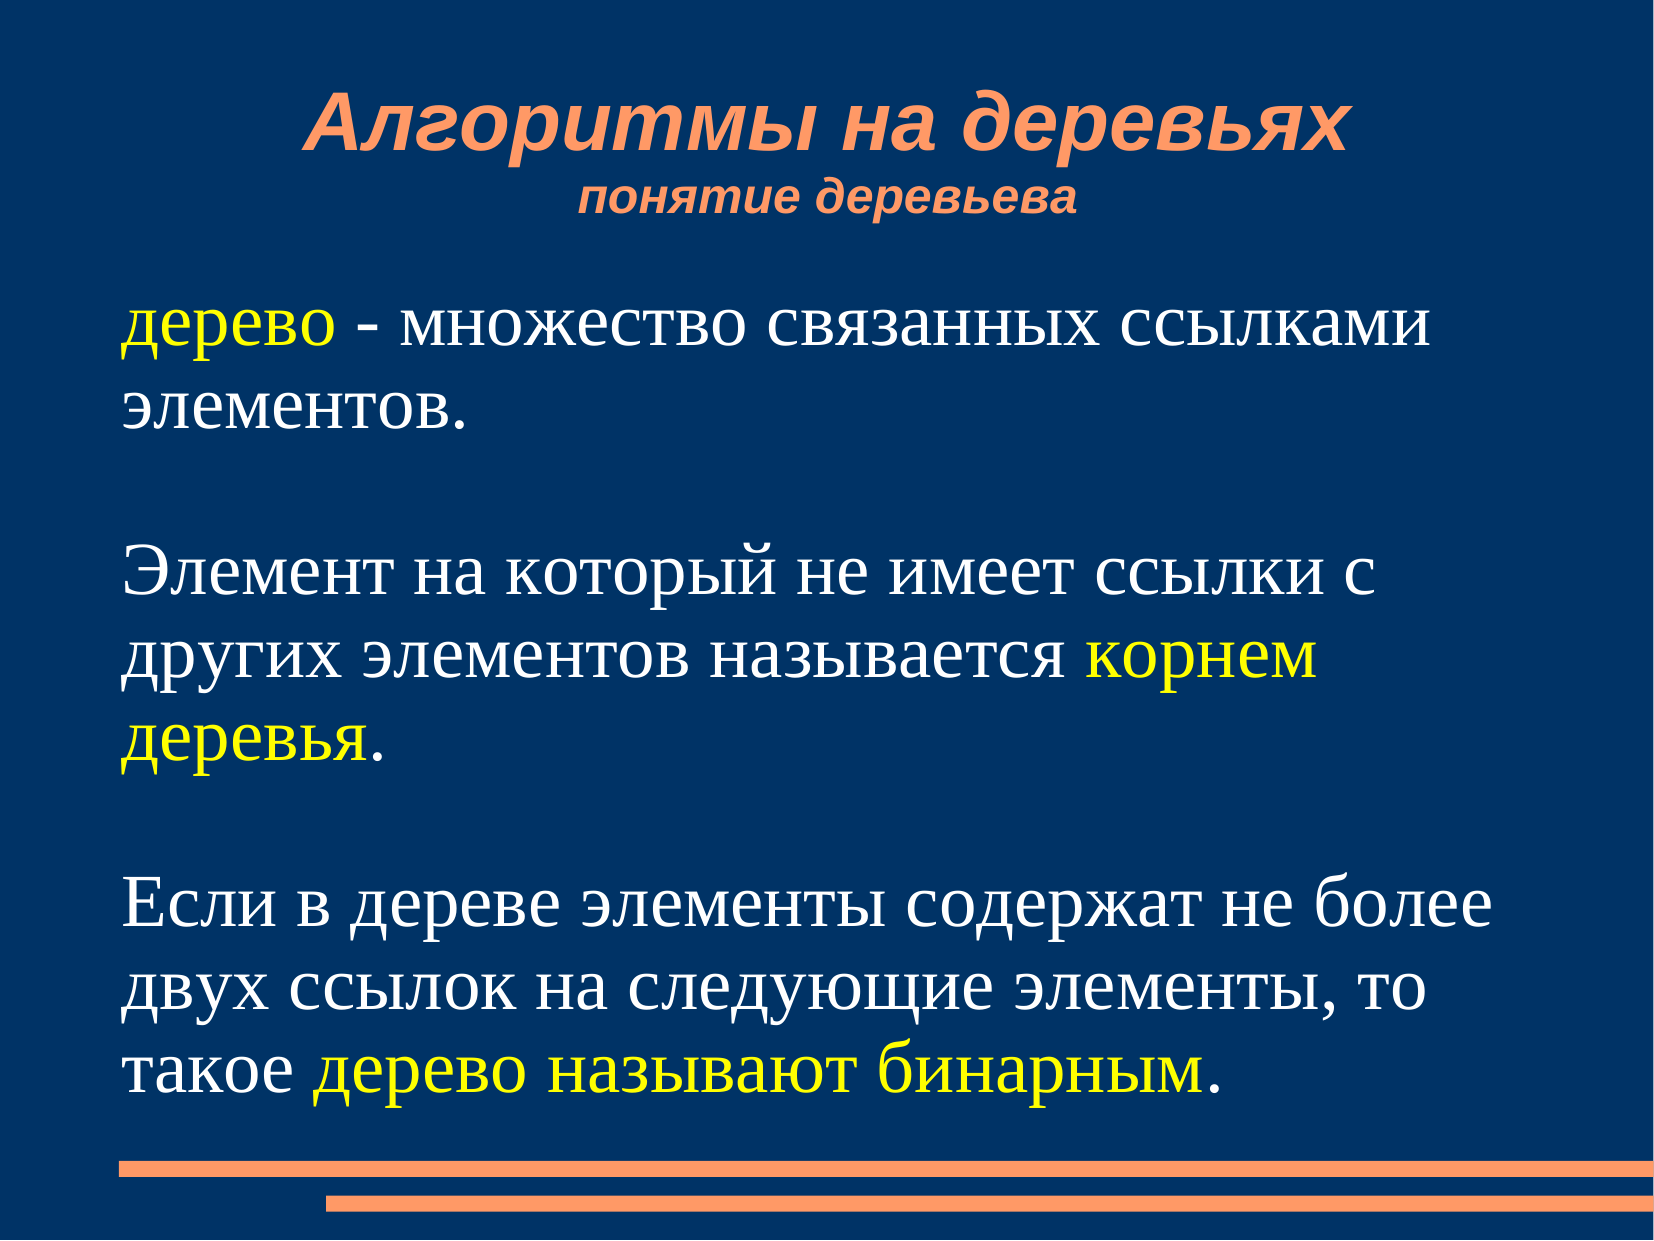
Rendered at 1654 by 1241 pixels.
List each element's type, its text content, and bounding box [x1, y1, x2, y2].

title Алгоритмы на деревьях понятие деревьева [121, 46, 1534, 253]
subtitle дерево - множество связанных ссылками элементов. Элемент на который не имеет ссылки с других элементов называется корнем деревья. Если в дереве элементы содержат не более двух ссылок на следующие элементы, то такое дерево называют бинарным. [121, 253, 1561, 1135]
